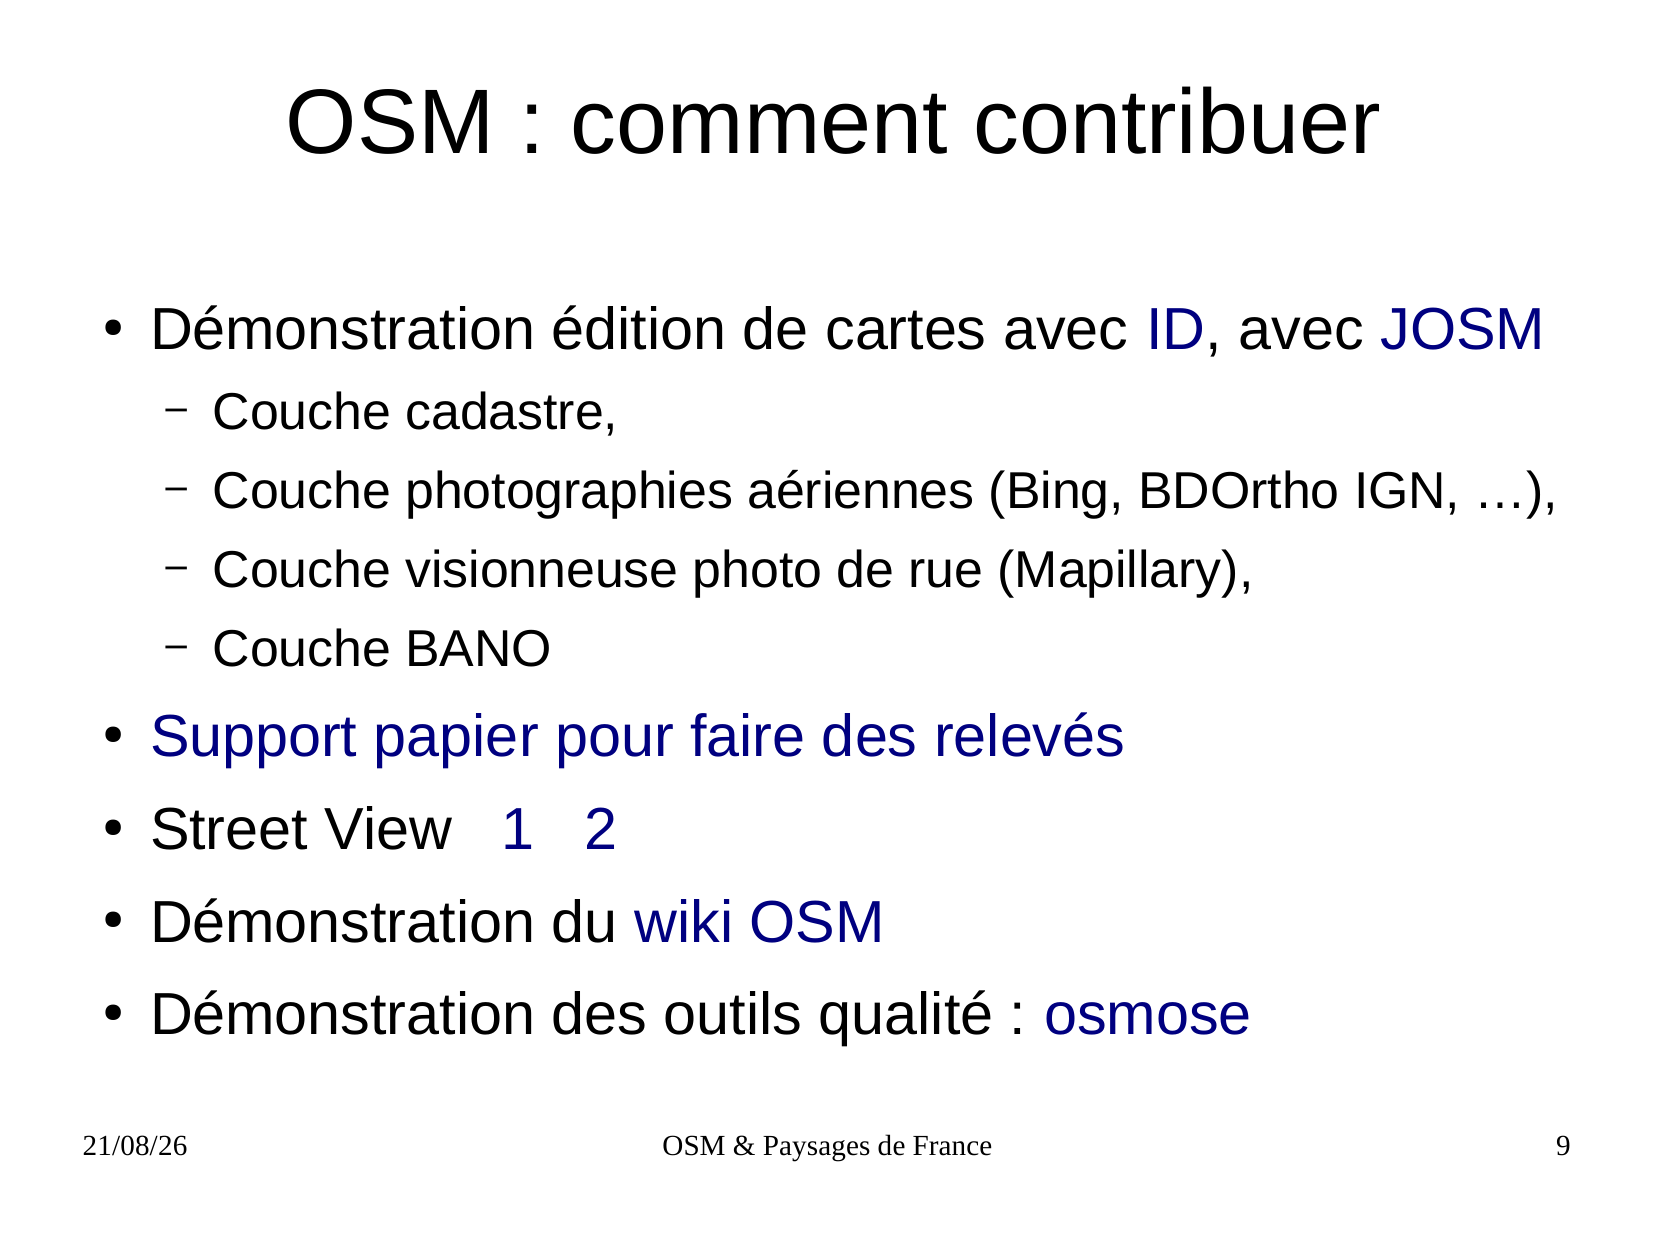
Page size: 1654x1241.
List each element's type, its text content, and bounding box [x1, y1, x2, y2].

title OSM : comment contribuer [90, 17, 1579, 226]
list Démonstration édition de cartes avec ID, avec JOSM Couche cadastre, Couche photographies aériennes (Bing, BDOrtho IGN, …), Couche visionneuse photo de rue (Mapillary), Couche BANO Support papier pour faire des relevés Street View 1 2 Démonstration du wiki OSM Démonstration des outils qualité : osmose [86, 295, 1576, 1096]
